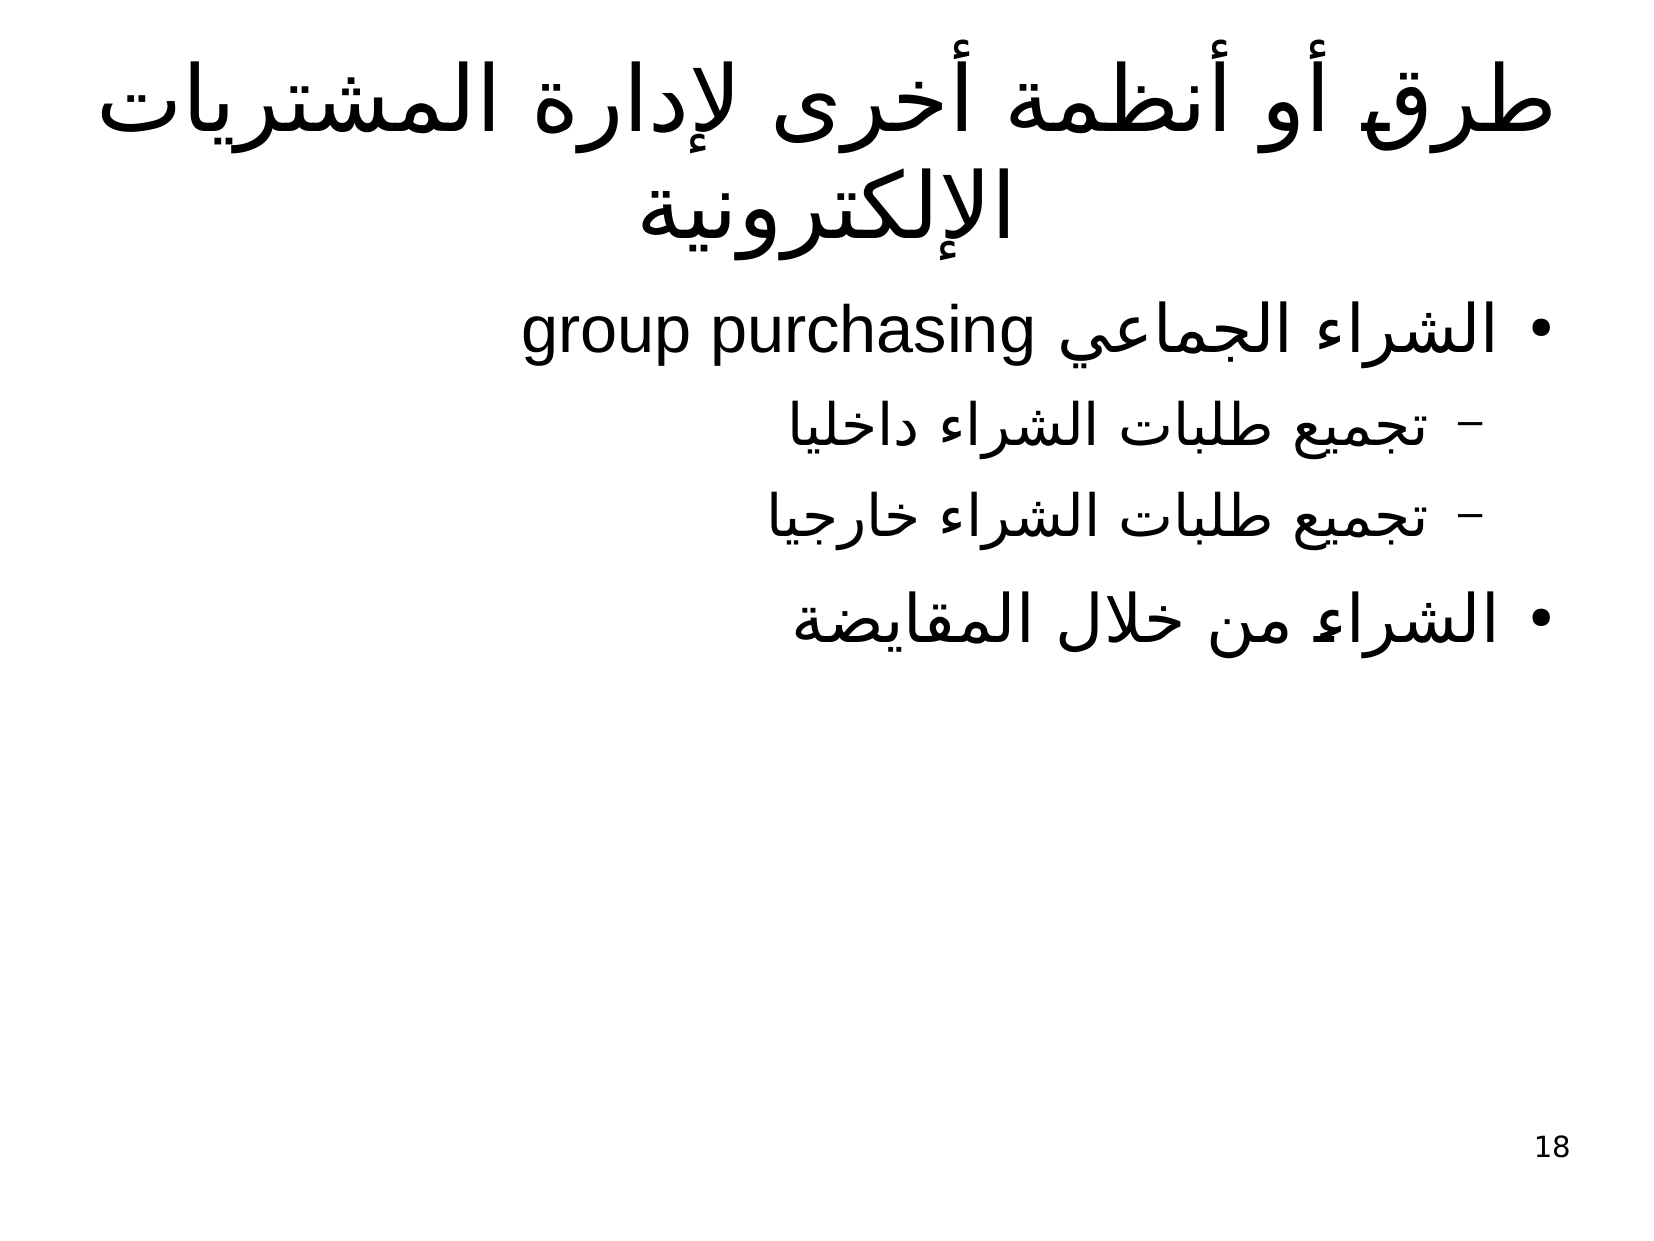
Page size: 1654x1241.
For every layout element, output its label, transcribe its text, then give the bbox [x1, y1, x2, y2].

title طرق أو أنظمة أخرى لإدارة المشتريات الإلكترونية [82, 42, 1571, 264]
list الشراء الجماعي group purchasing تجميع طلبات الشراء داخليا تجميع طلبات الشراء خارجيا الشراء من خلال المقايضة [82, 290, 1571, 1010]
